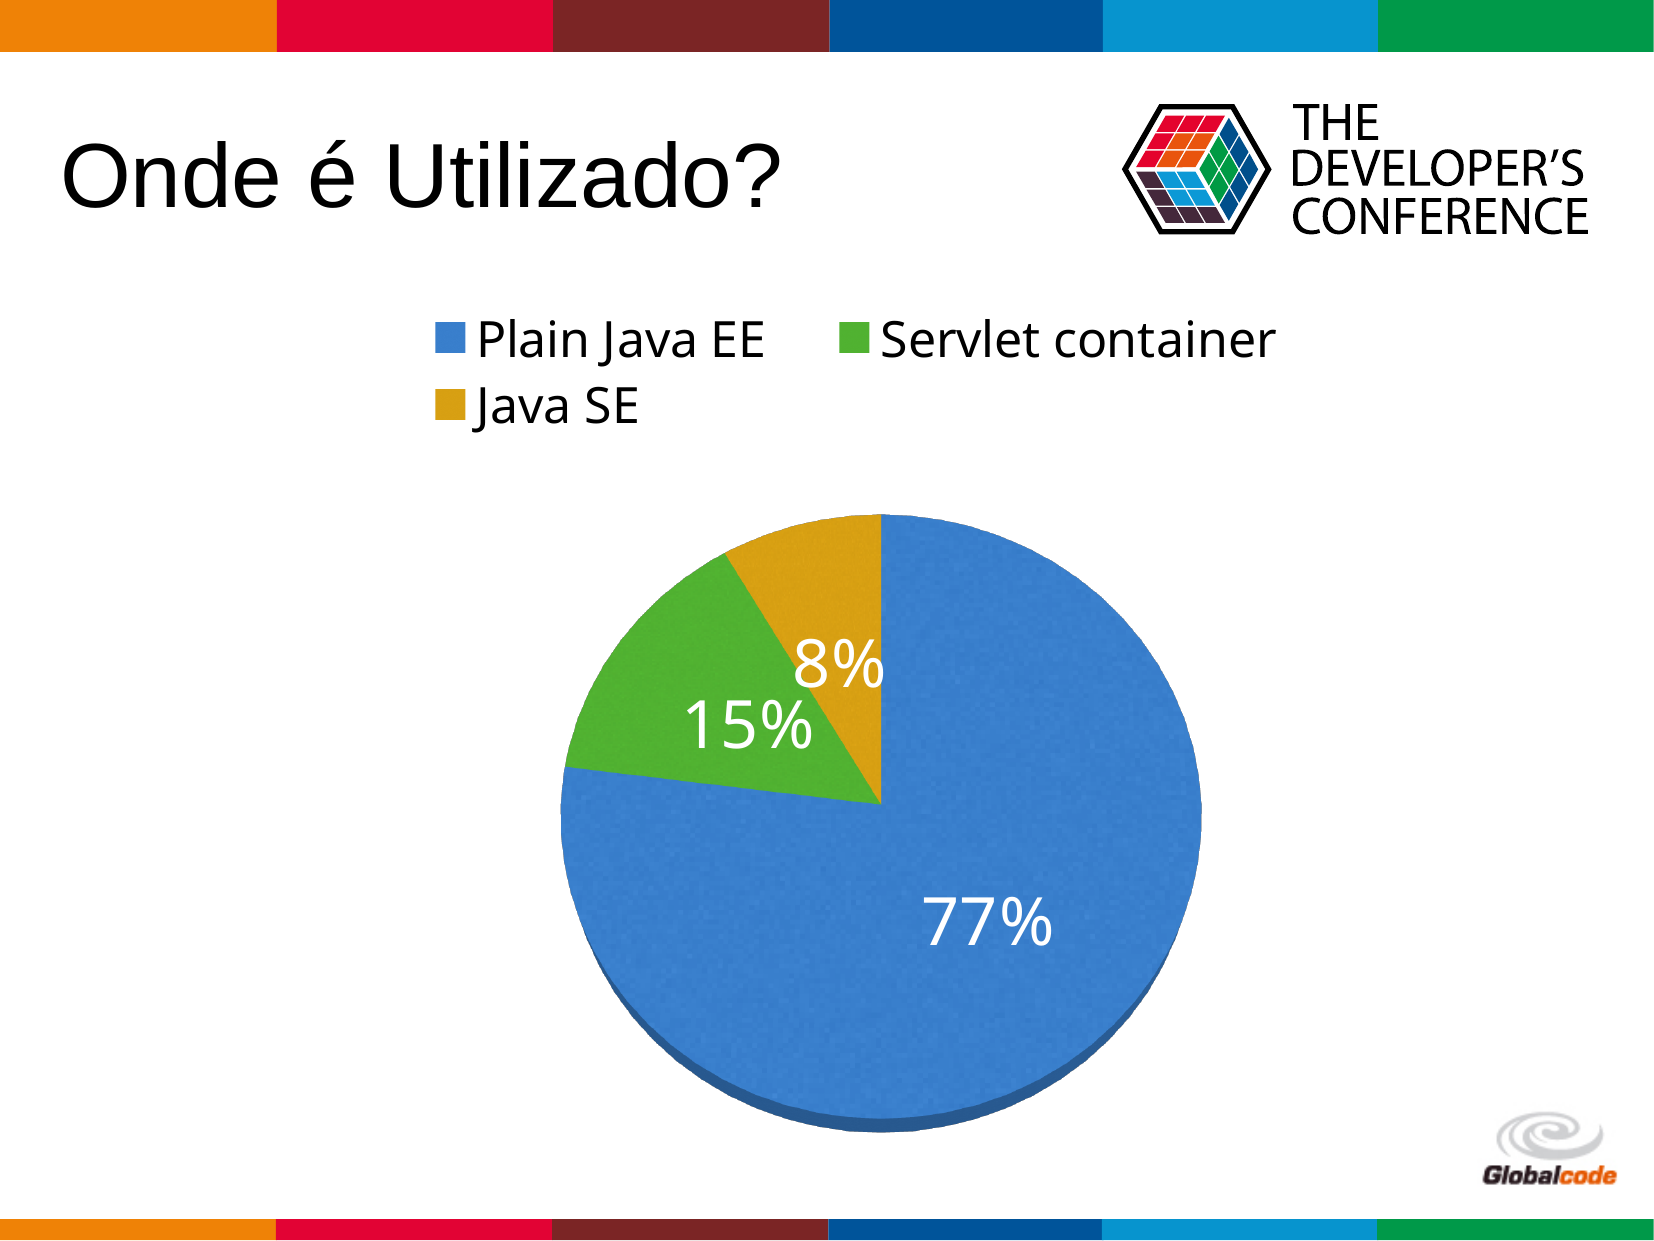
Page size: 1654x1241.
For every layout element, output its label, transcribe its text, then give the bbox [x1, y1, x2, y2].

title Onde é Utilizado? [45, 87, 1075, 256]
picture [1464, 1062, 1638, 1219]
chart [375, 300, 1334, 1167]
